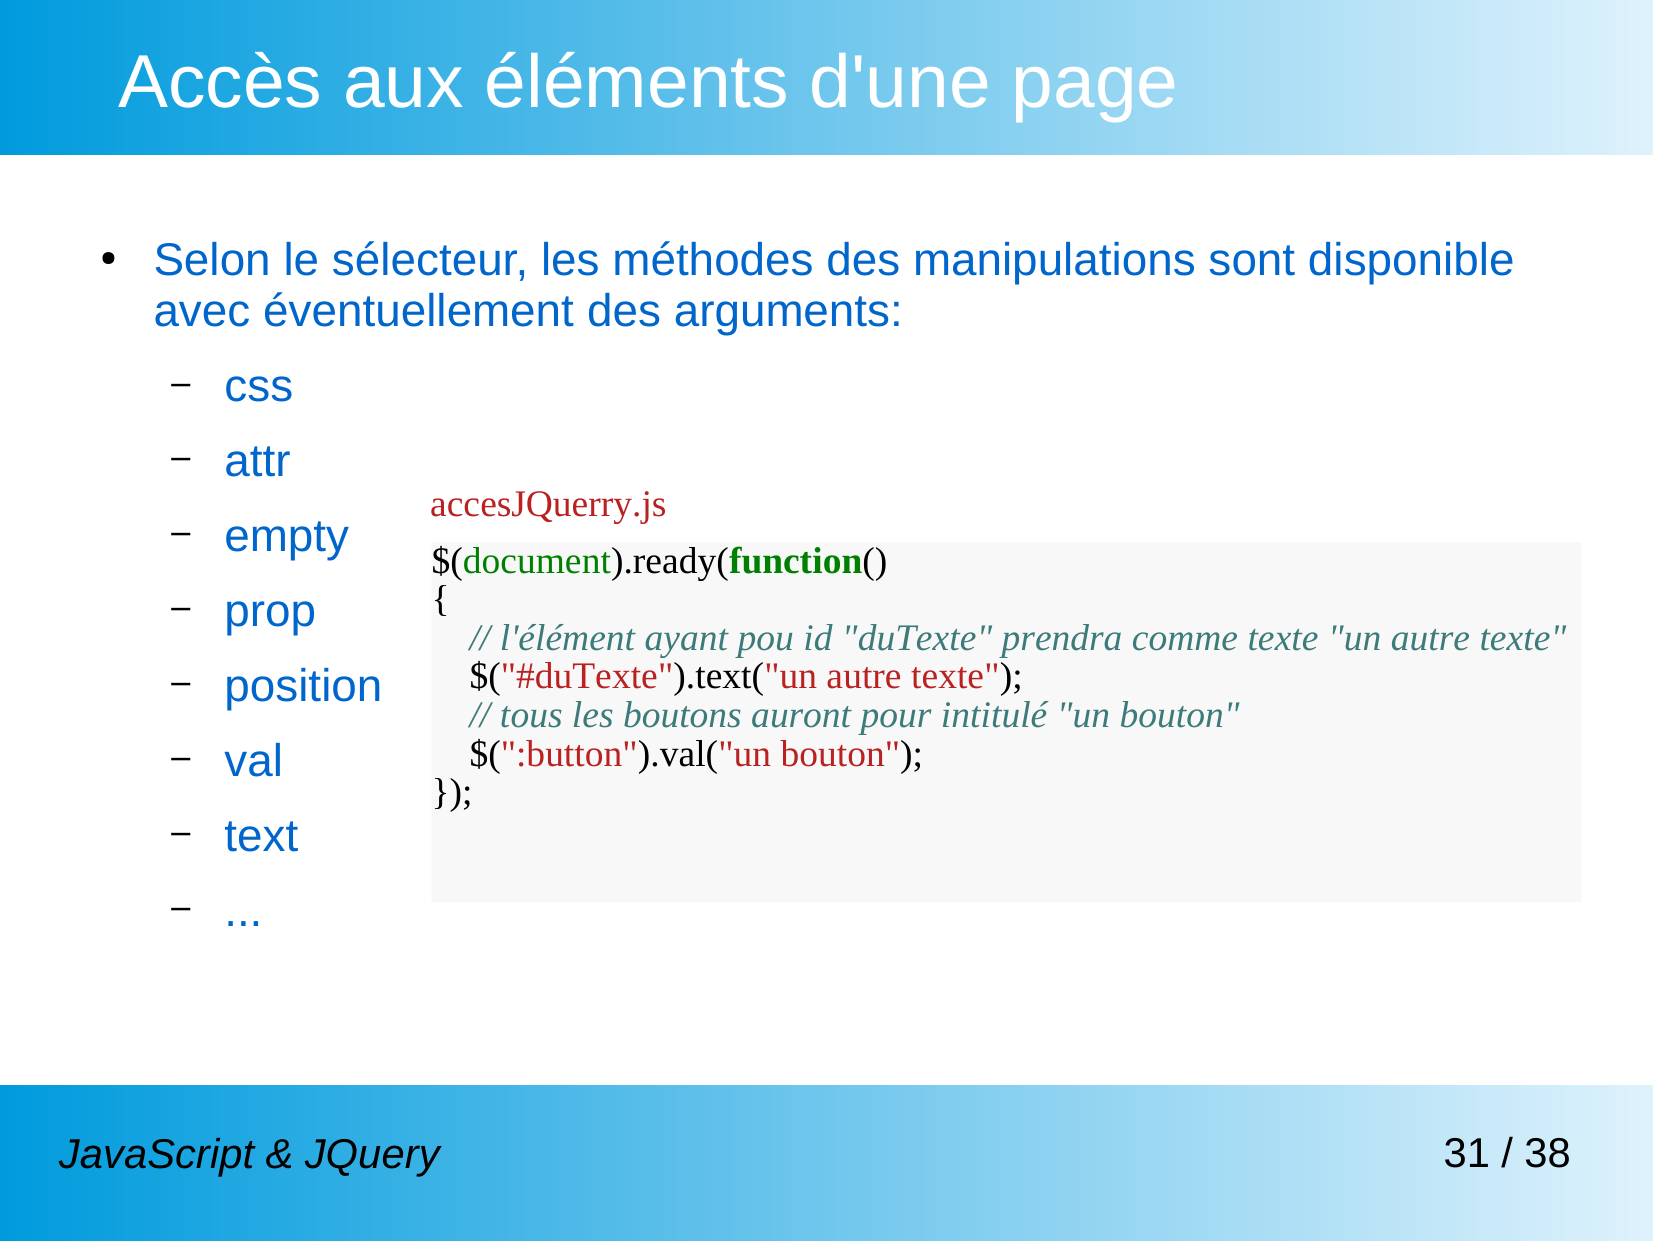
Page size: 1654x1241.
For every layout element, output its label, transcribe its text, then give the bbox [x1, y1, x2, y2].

text_box accesJQuerry.js [430, 485, 668, 525]
list Selon le sélecteur, les méthodes des manipulations sont disponible avec éventuellement des arguments: css attr empty prop position val text ... [82, 234, 1571, 954]
text_box $(document).ready(function() { // l'élément ayant pou id "duTexte" prendra comme texte "un autre texte" $("#duTexte").text("un autre texte"); // tous les boutons auront pour intitulé "un bouton" $(":button").val("un bouton"); }); [431, 542, 1582, 903]
title Accès aux éléments d'une page [47, 28, 1536, 134]
